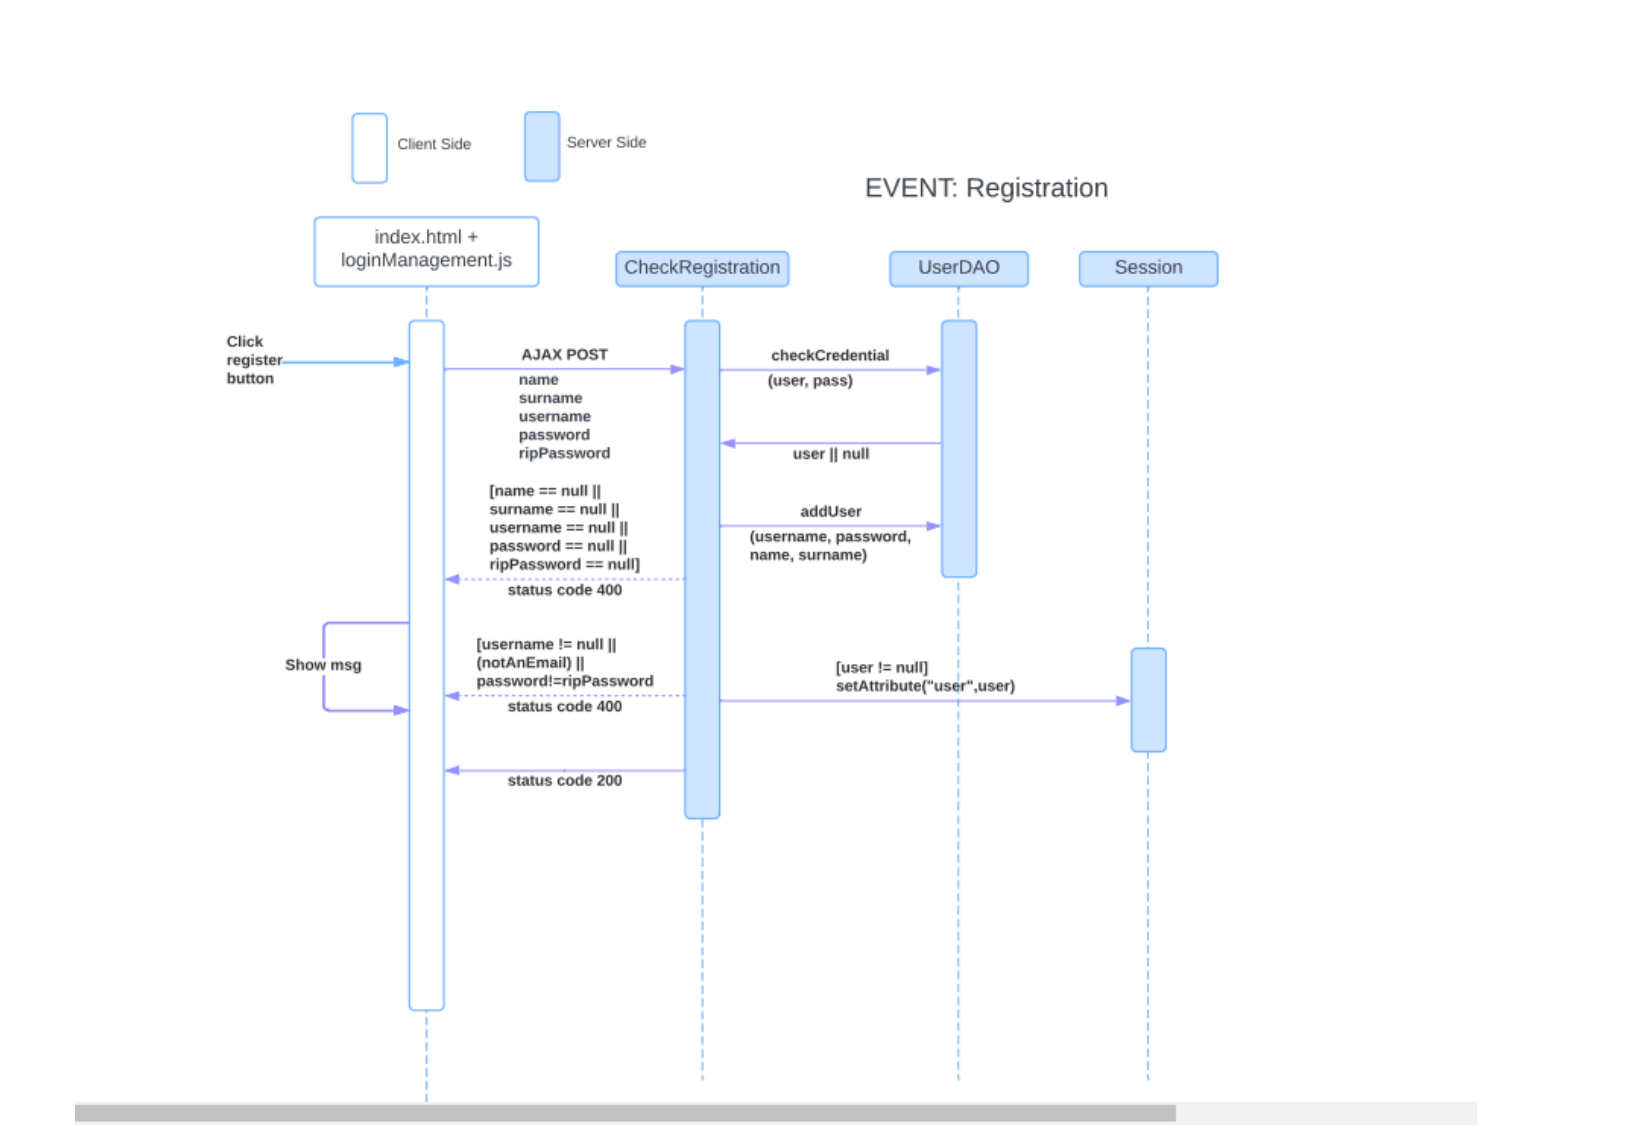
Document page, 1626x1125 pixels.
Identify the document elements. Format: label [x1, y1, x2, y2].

picture [75, 0, 1477, 1125]
